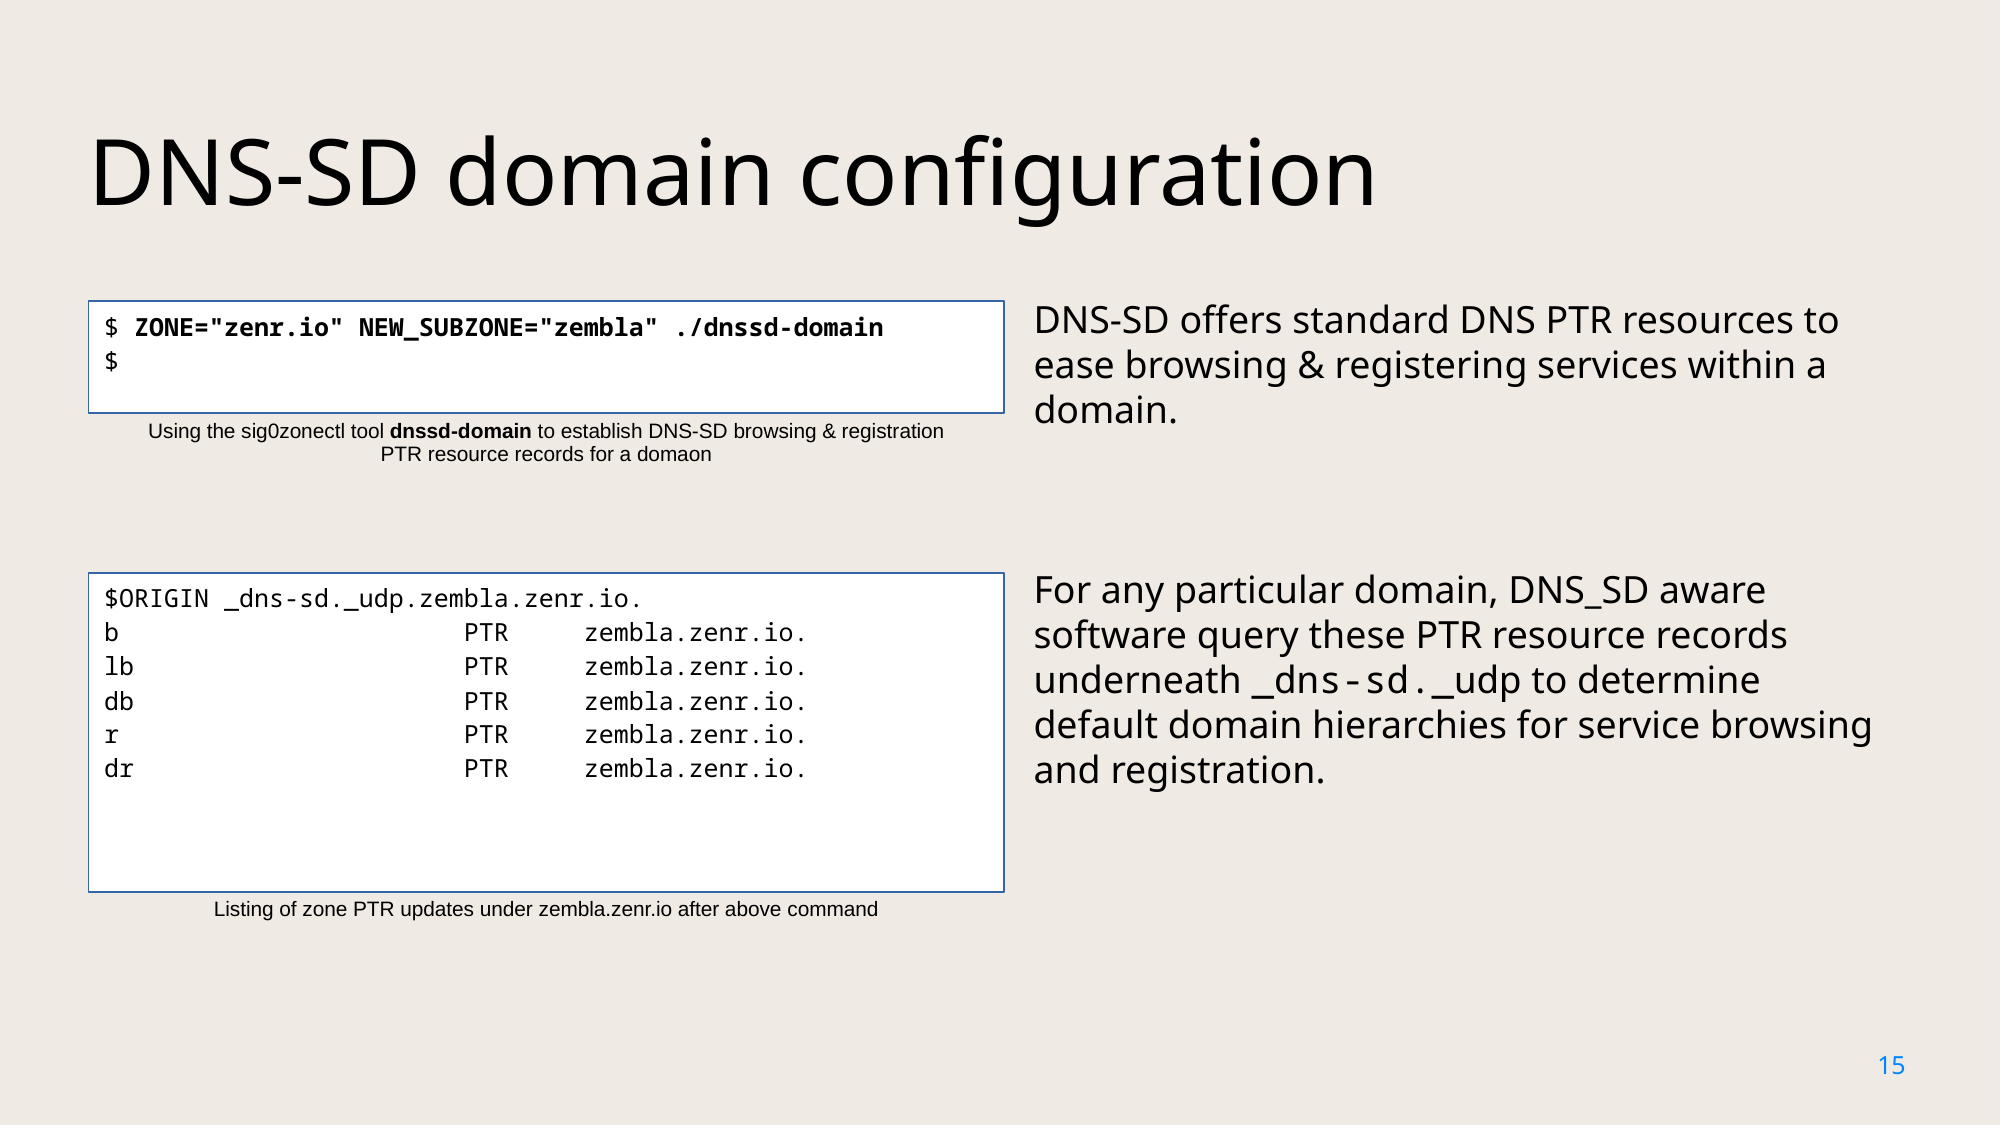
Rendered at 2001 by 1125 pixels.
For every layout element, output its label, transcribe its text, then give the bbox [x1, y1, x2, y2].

text_box Listing of zone PTR updates under zembla.zenr.io after above command [88, 890, 1004, 929]
title DNS-SD domain configuration [88, 59, 1863, 278]
text_box $ORIGIN _dns-sd._udp.zembla.zenr.io. b PTR zembla.zenr.io. lb PTR zembla.zenr.io. db PTR zembla.zenr.io. r PTR zembla.zenr.io. dr PTR zembla.zenr.io. [88, 572, 1004, 890]
text_box $ ZONE="zenr.io" NEW_SUBZONE="zembla" ./dnssd-domain $ [88, 301, 1004, 412]
list DNS-SD offers standard DNS PTR resources to ease browsing & registering services within a domain. For any particular domain, DNS_SD aware software query these PTR resource records underneath _dns-sd._udp to determine default domain hierarchies for service browsing and registration. [1033, 295, 1892, 1002]
slide_number <number> [1862, 1042, 1957, 1103]
text_box Using the sig0zonectl tool dnssd-domain to establish DNS-SD browsing & registration PTR resource records for a domaon [88, 412, 1004, 474]
